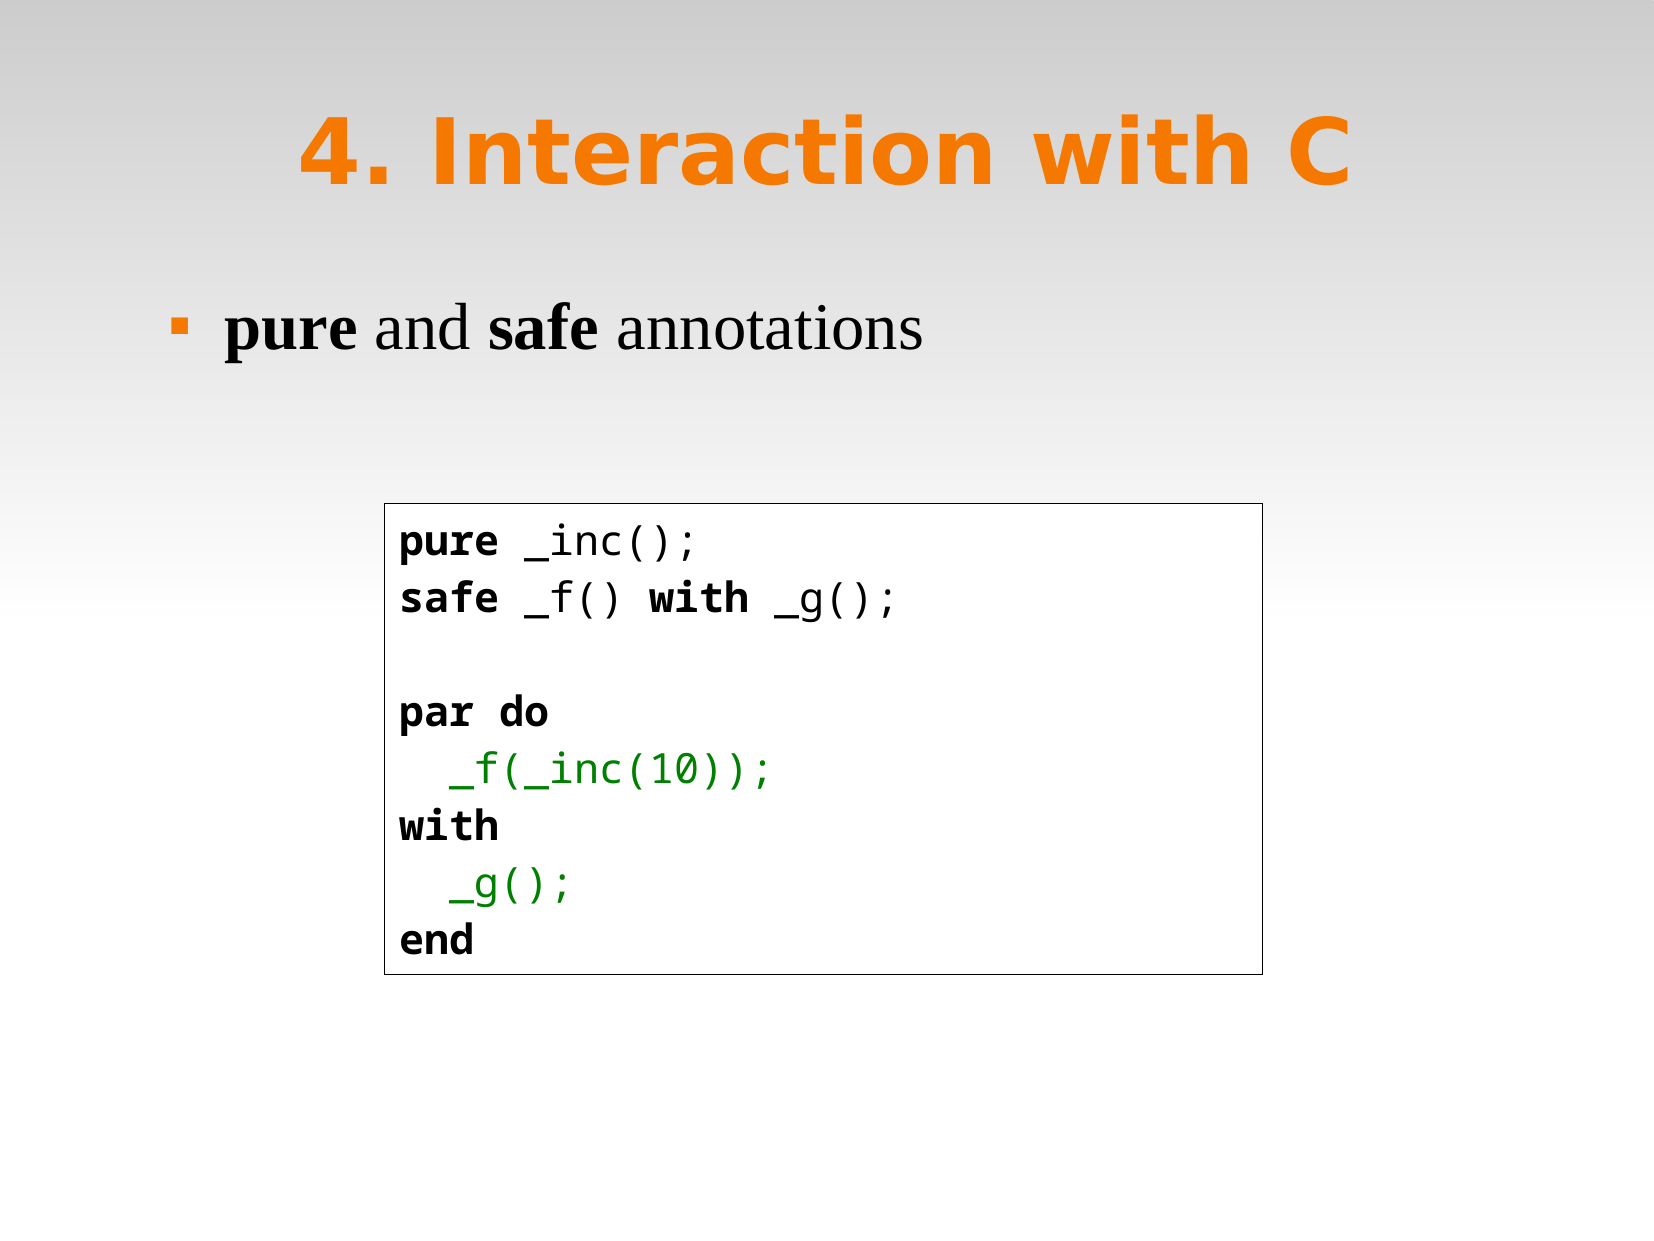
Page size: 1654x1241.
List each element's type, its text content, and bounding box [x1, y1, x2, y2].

title 4. Interaction with C [82, 49, 1571, 257]
list pure and safe annotations [82, 290, 1571, 1109]
